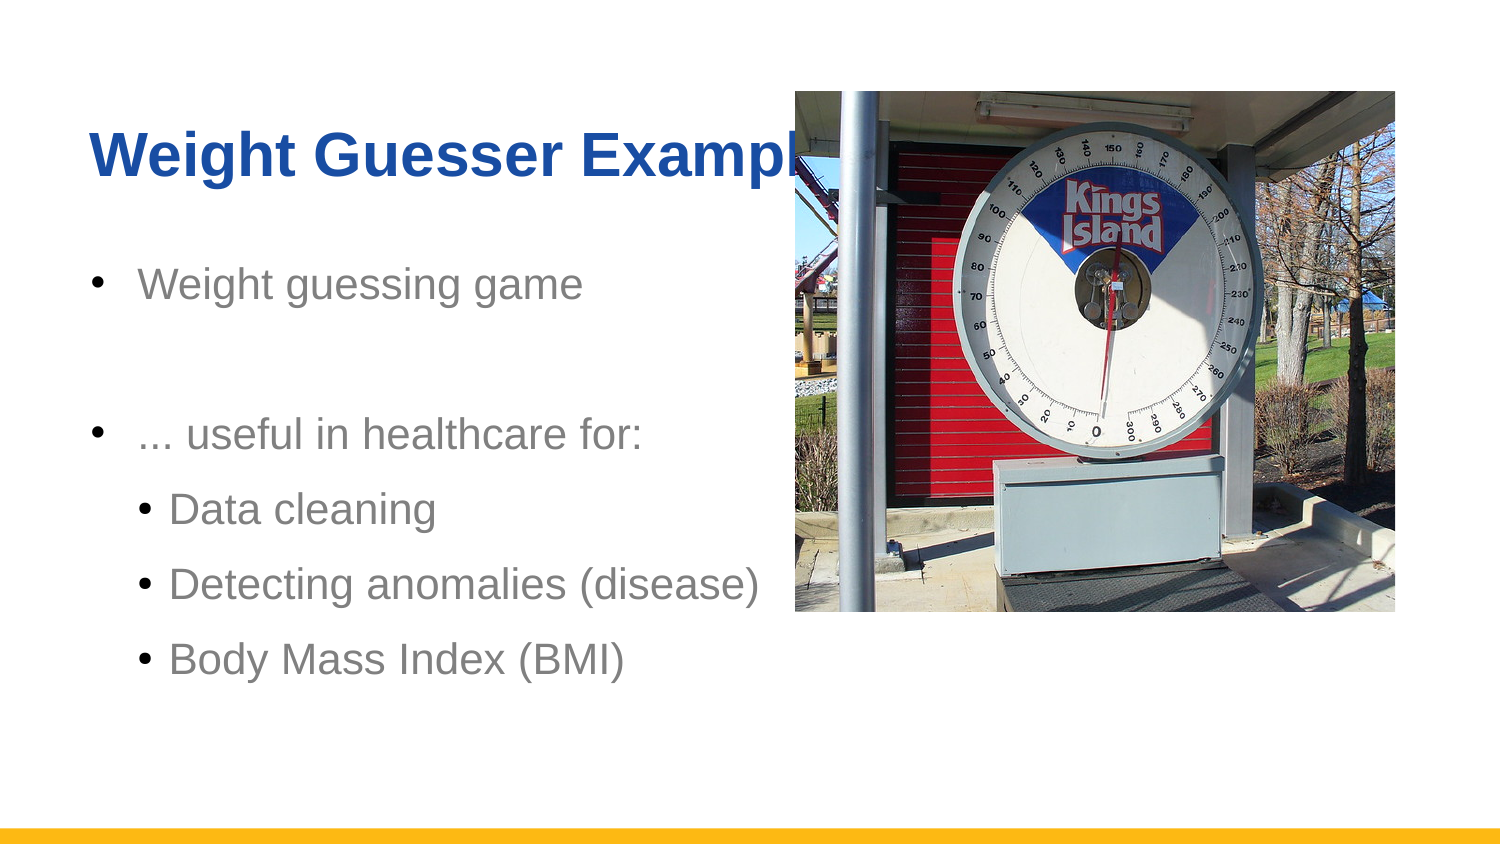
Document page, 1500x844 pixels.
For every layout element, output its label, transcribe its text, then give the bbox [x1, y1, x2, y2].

text_box Weight guessing game ... useful in healthcare for: Data cleaning Detecting anomalies (disease) Body Mass Index (BMI) [75, 197, 1425, 687]
picture [795, 91, 1396, 613]
text_box Weight Guesser Example [75, 0, 1425, 197]
